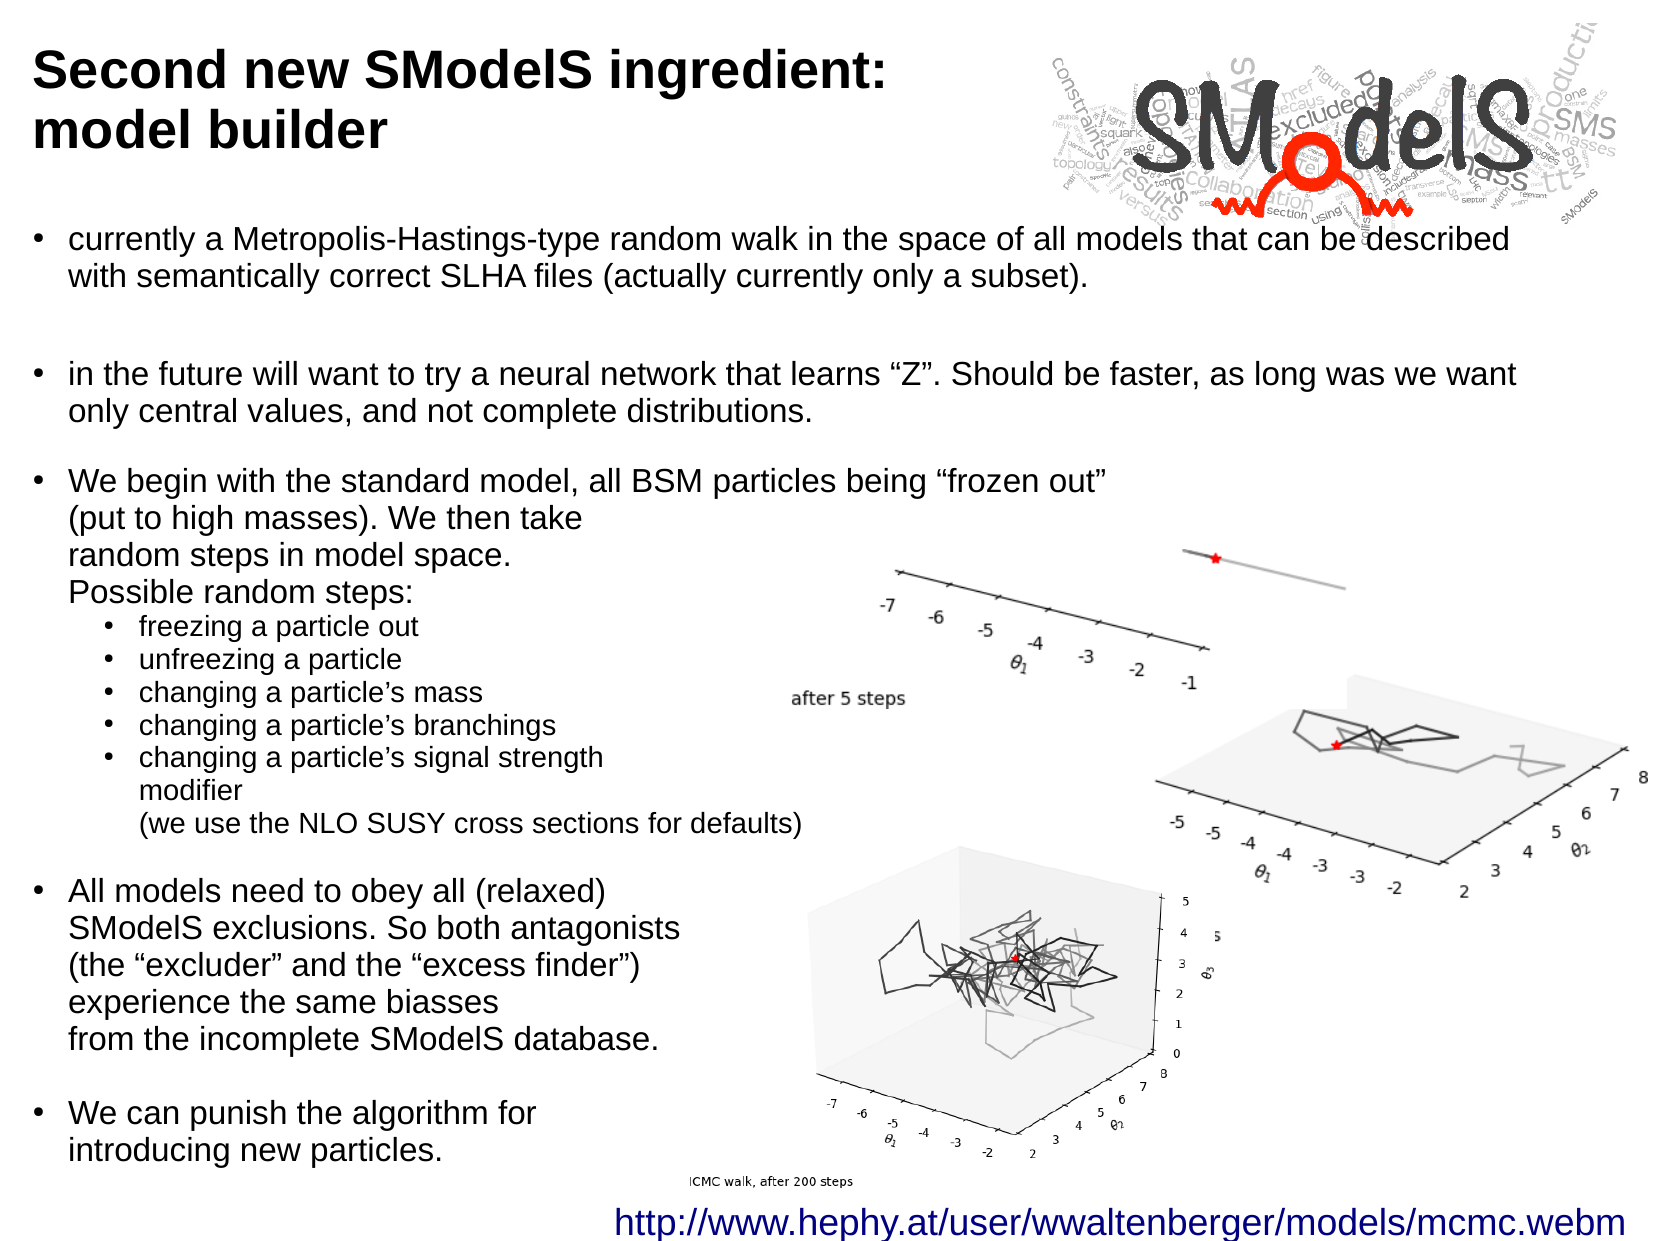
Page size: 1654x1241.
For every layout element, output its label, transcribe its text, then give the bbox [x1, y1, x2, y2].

text_box http://www.hephy.at/user/wwaltenberger/models/mcmc.webm [599, 1193, 1642, 1241]
picture [1015, 23, 1642, 246]
picture [690, 1177, 1215, 1188]
text_box Second new SModelS ingredient: model builder currently a Metropolis-Hastings-type random walk in the space of all models that can be described with semantically correct SLHA files (actually currently only a subset). in the future will want to try a neural network that learns “Z”. Should be faster, as long was we want only central values, and not complete distributions. We begin with the standard model, all BSM particles being “frozen out” (put to high masses). We then take random steps in model space. Possible random steps: freezing a particle out unfreezing a particle changing a particle’s mass changing a particle’s branchings changing a particle’s signal strength modifier (we use the NLO SUSY cross sections for defaults) All models need to obey all (relaxed) SModelS exclusions. So both antagonists (the “excluder” and the “excess finder”) experience the same biasses from the incomplete SModelS database. We can punish the algorithm for introducing new particles. [17, 31, 1565, 1177]
picture [791, 549, 1347, 709]
picture [1565, 673, 1648, 945]
